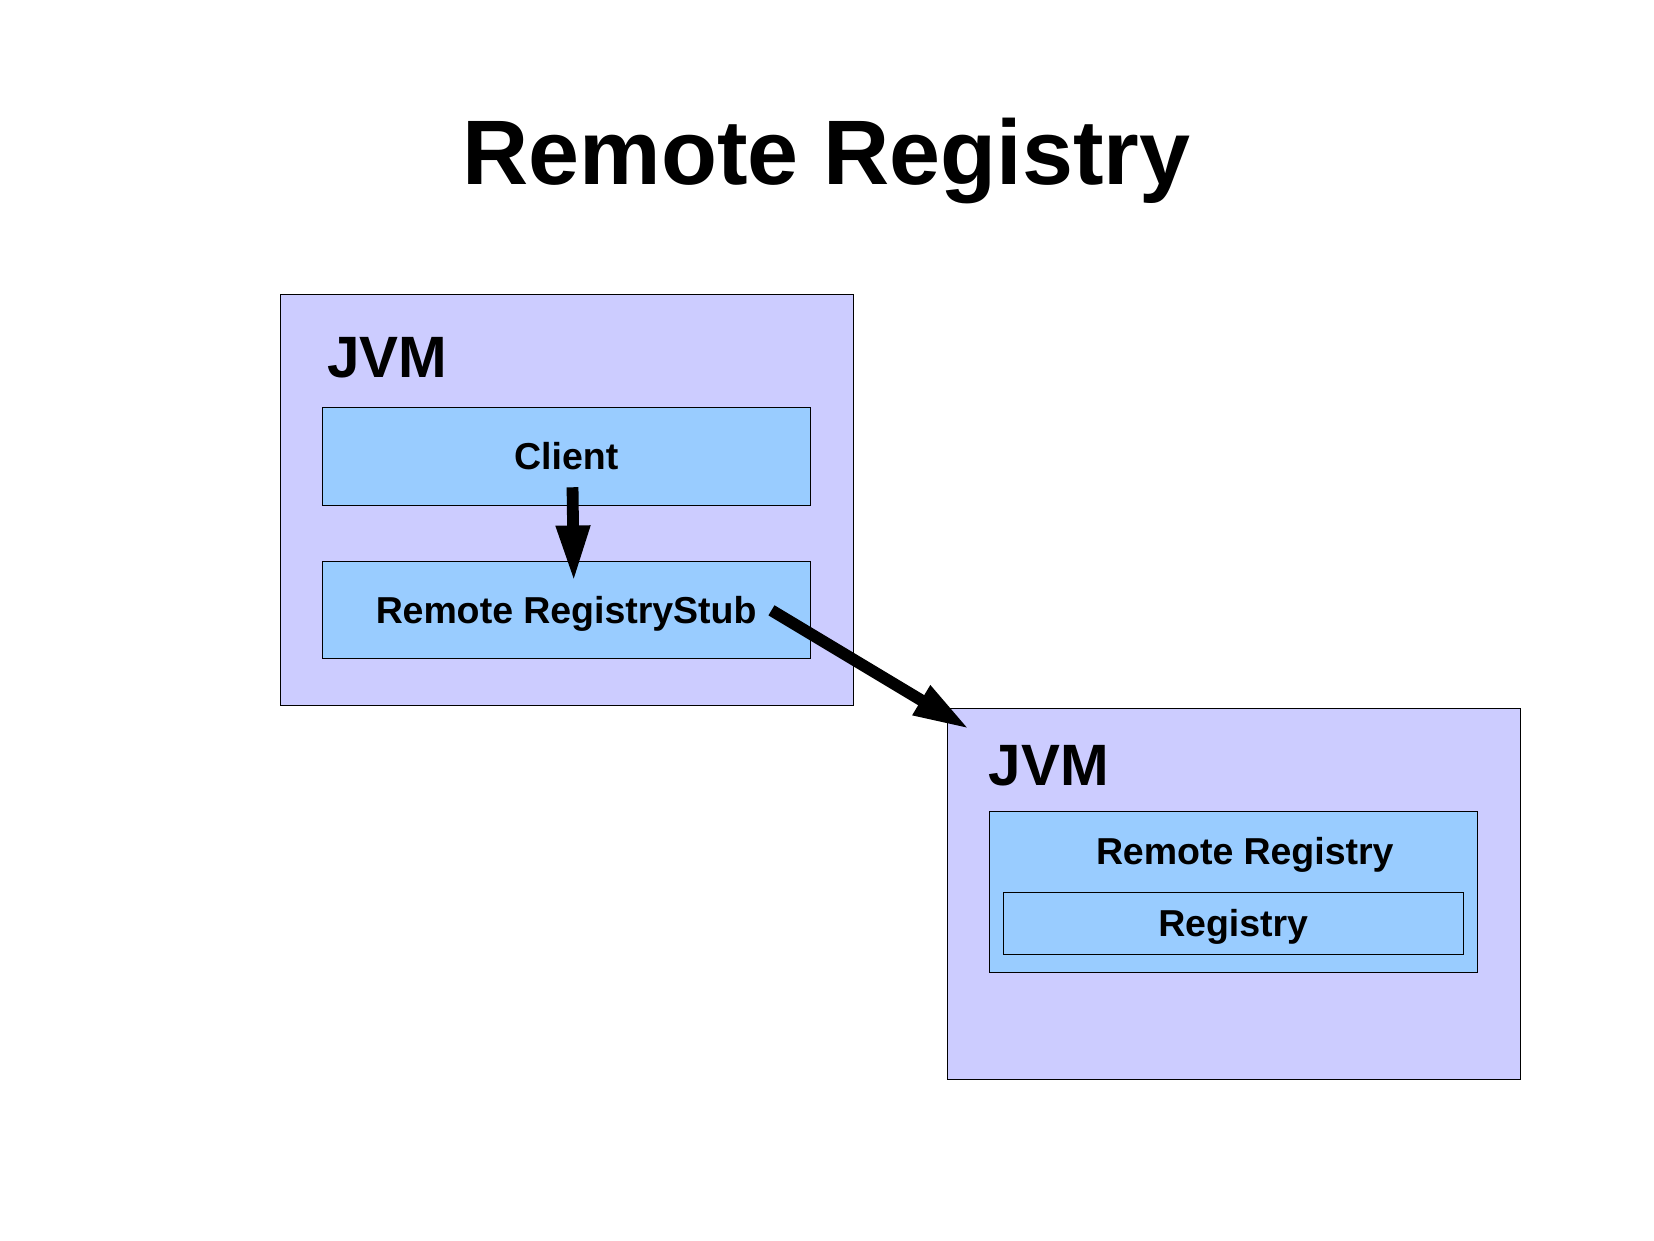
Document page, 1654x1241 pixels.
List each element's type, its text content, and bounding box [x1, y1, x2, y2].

text_box Remote RegistryStub [322, 561, 811, 659]
text_box [947, 708, 1521, 1080]
text_box JVM [973, 724, 1124, 807]
text_box [280, 294, 854, 706]
text_box Remote Registry [1081, 822, 1409, 881]
title Remote Registry [82, 49, 1571, 257]
text_box Client [322, 407, 811, 506]
text_box JVM [312, 317, 462, 399]
text_box Registry [1003, 892, 1464, 955]
